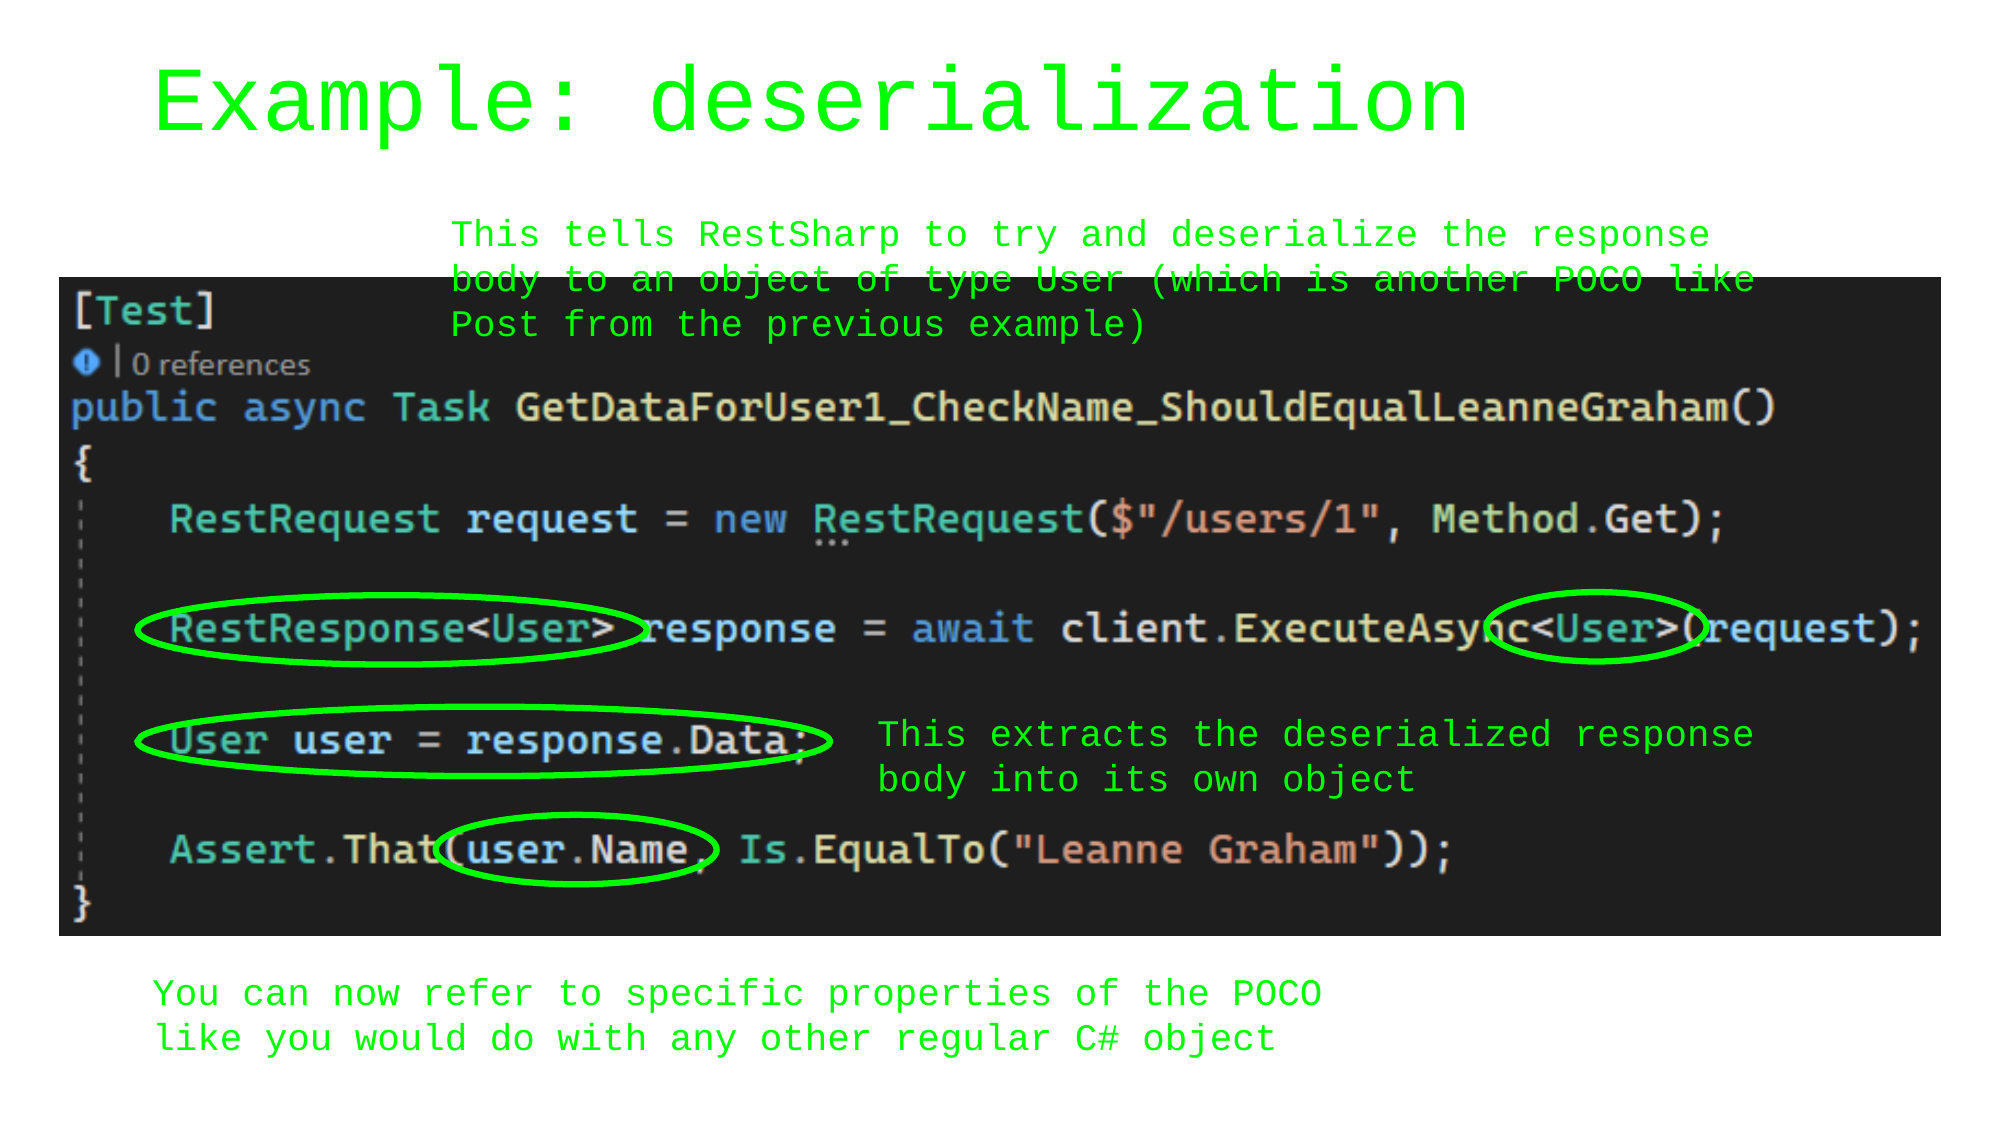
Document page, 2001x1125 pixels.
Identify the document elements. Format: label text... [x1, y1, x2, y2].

picture [59, 277, 1941, 936]
text_box This tells RestSharp to try and deserialize the response body to an object of type User (which is another POCO like Post from the previous example) [435, 201, 1838, 354]
text_box You can now refer to specific properties of the POCO like you would do with any other regular C# object [137, 960, 1366, 1067]
text_box This extracts the deserialized response body into its own object [862, 701, 1838, 808]
title Example: deserialization [137, 36, 1863, 166]
